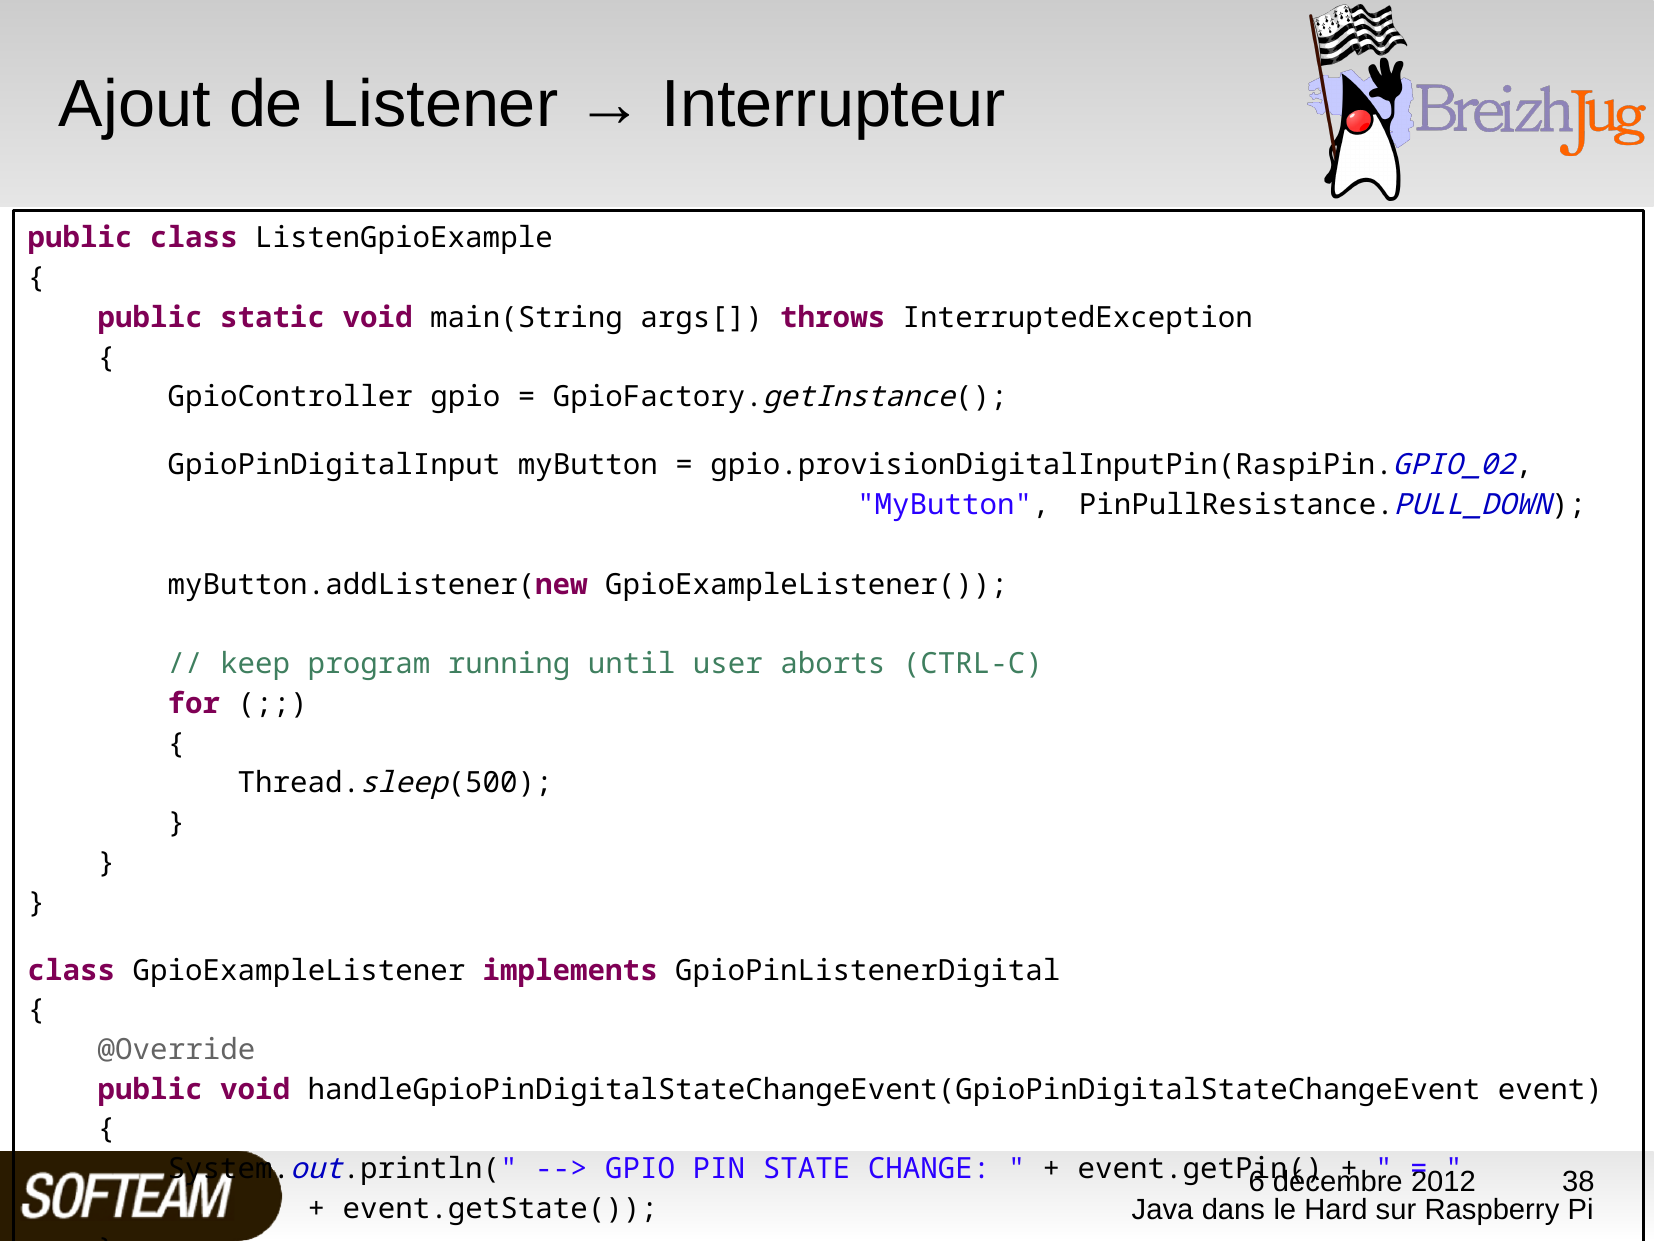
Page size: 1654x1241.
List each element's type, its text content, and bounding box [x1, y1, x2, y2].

picture [0, 1151, 12, 1241]
title Ajout de Listener → Interrupteur [59, 29, 1359, 178]
picture [241, 1164, 250, 1169]
picture [15, 1163, 286, 1241]
text_box public class ListenGpioExample { public static void main(String args[]) throws InterruptedException { GpioController gpio = GpioFactory.getInstance(); GpioPinDigitalInput myButton = gpio.provisionDigitalInputPin(RaspiPin.GPIO_02, "MyButton", PinPullResistance.PULL_DOWN); myButton.addListener(new GpioExampleListener()); // keep program running until user aborts (CTRL-C) for (;;) { Thread.sleep(500); } } } class GpioExampleListener implements GpioPinListenerDigital { @Override public void handleGpioPinDigitalStateChangeEvent(GpioPinDigitalStateChangeEvent event) { System.out.println(" --> GPIO PIN STATE CHANGE: " + event.getPin() + " = " + event.getState()); } } [13, 210, 1644, 1163]
picture [1299, 0, 1654, 206]
picture [189, 1163, 198, 1174]
